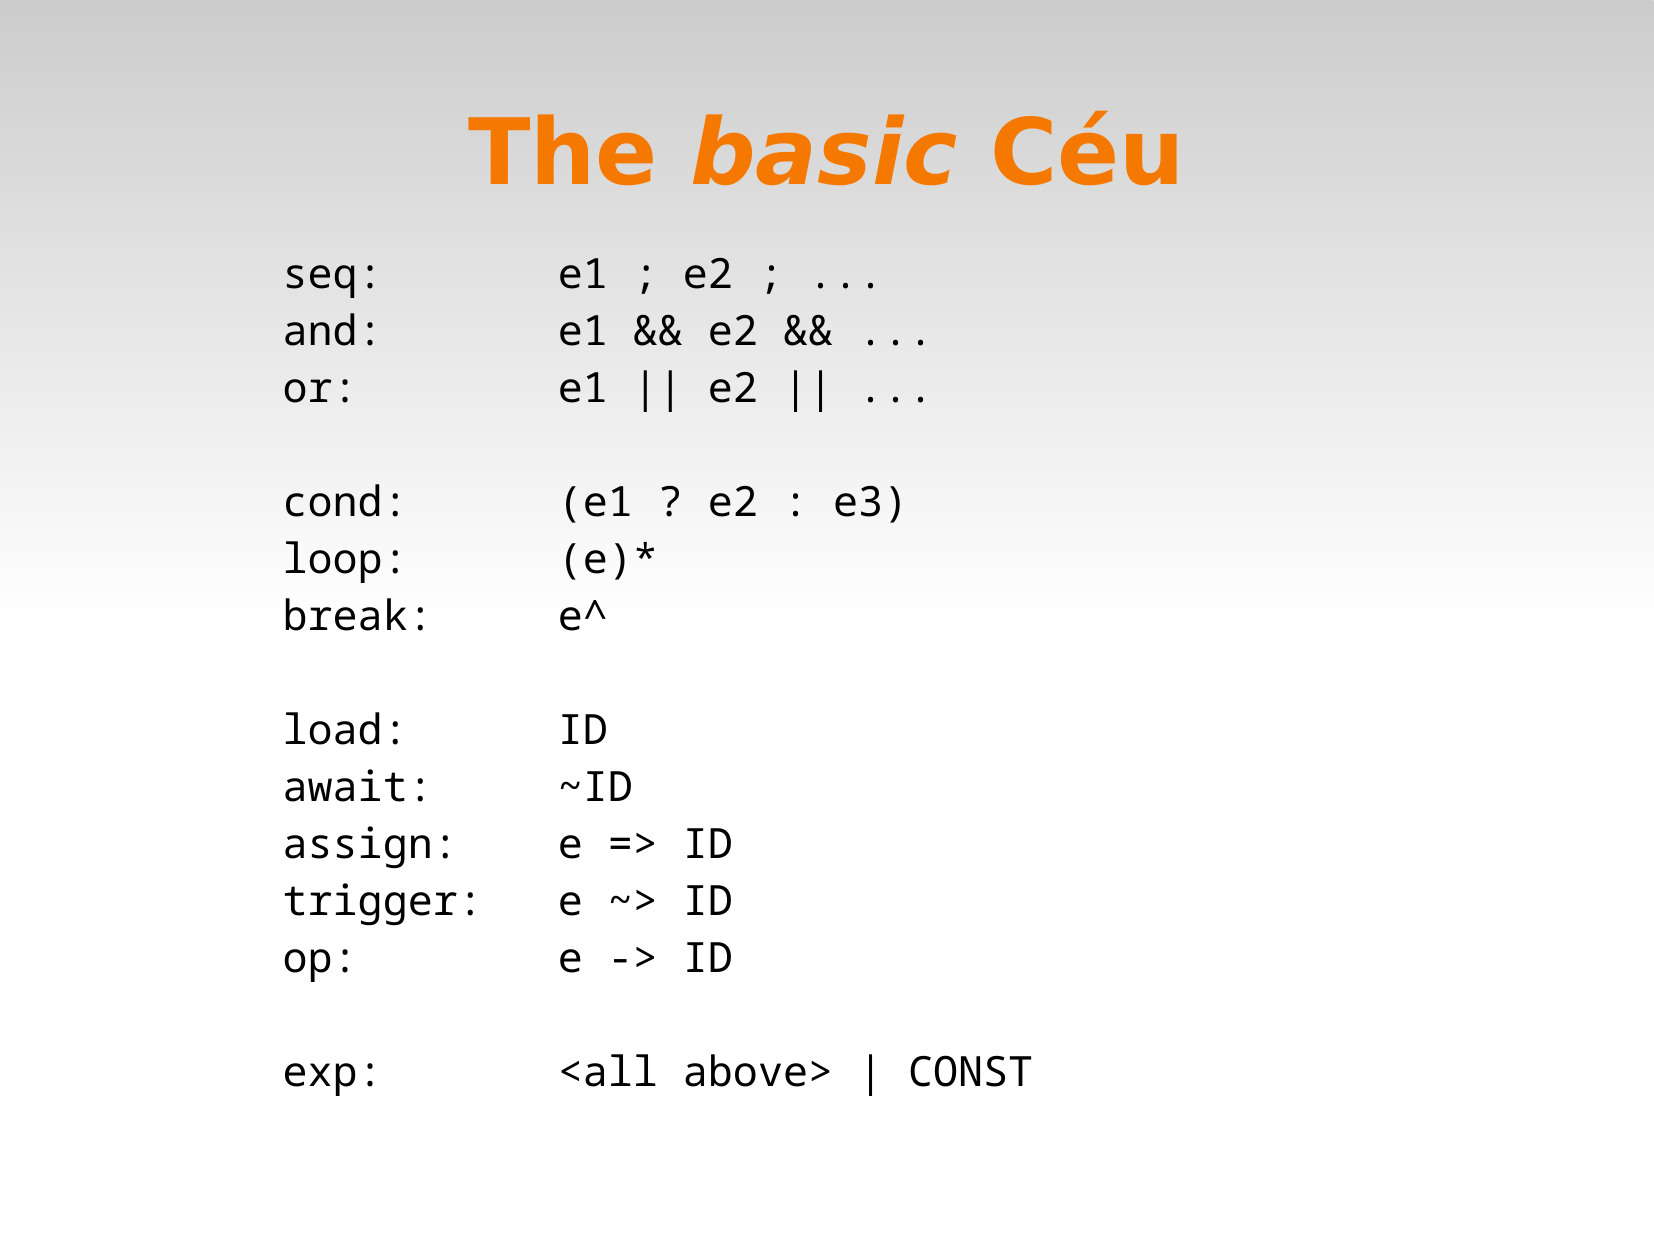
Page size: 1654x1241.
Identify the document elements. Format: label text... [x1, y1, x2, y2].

title The basic Céu [82, 56, 1571, 250]
subtitle seq: e1 ; e2 ; ... and: e1 && e2 && ... or: e1 || e2 || ... cond: (e1 ? e2 : e3) loop: (e)* break: e^ load: ID await: ~ID assign: e => ID trigger: e ~> ID op: e -> ID exp: <all above> | CONST [82, 297, 1571, 1102]
